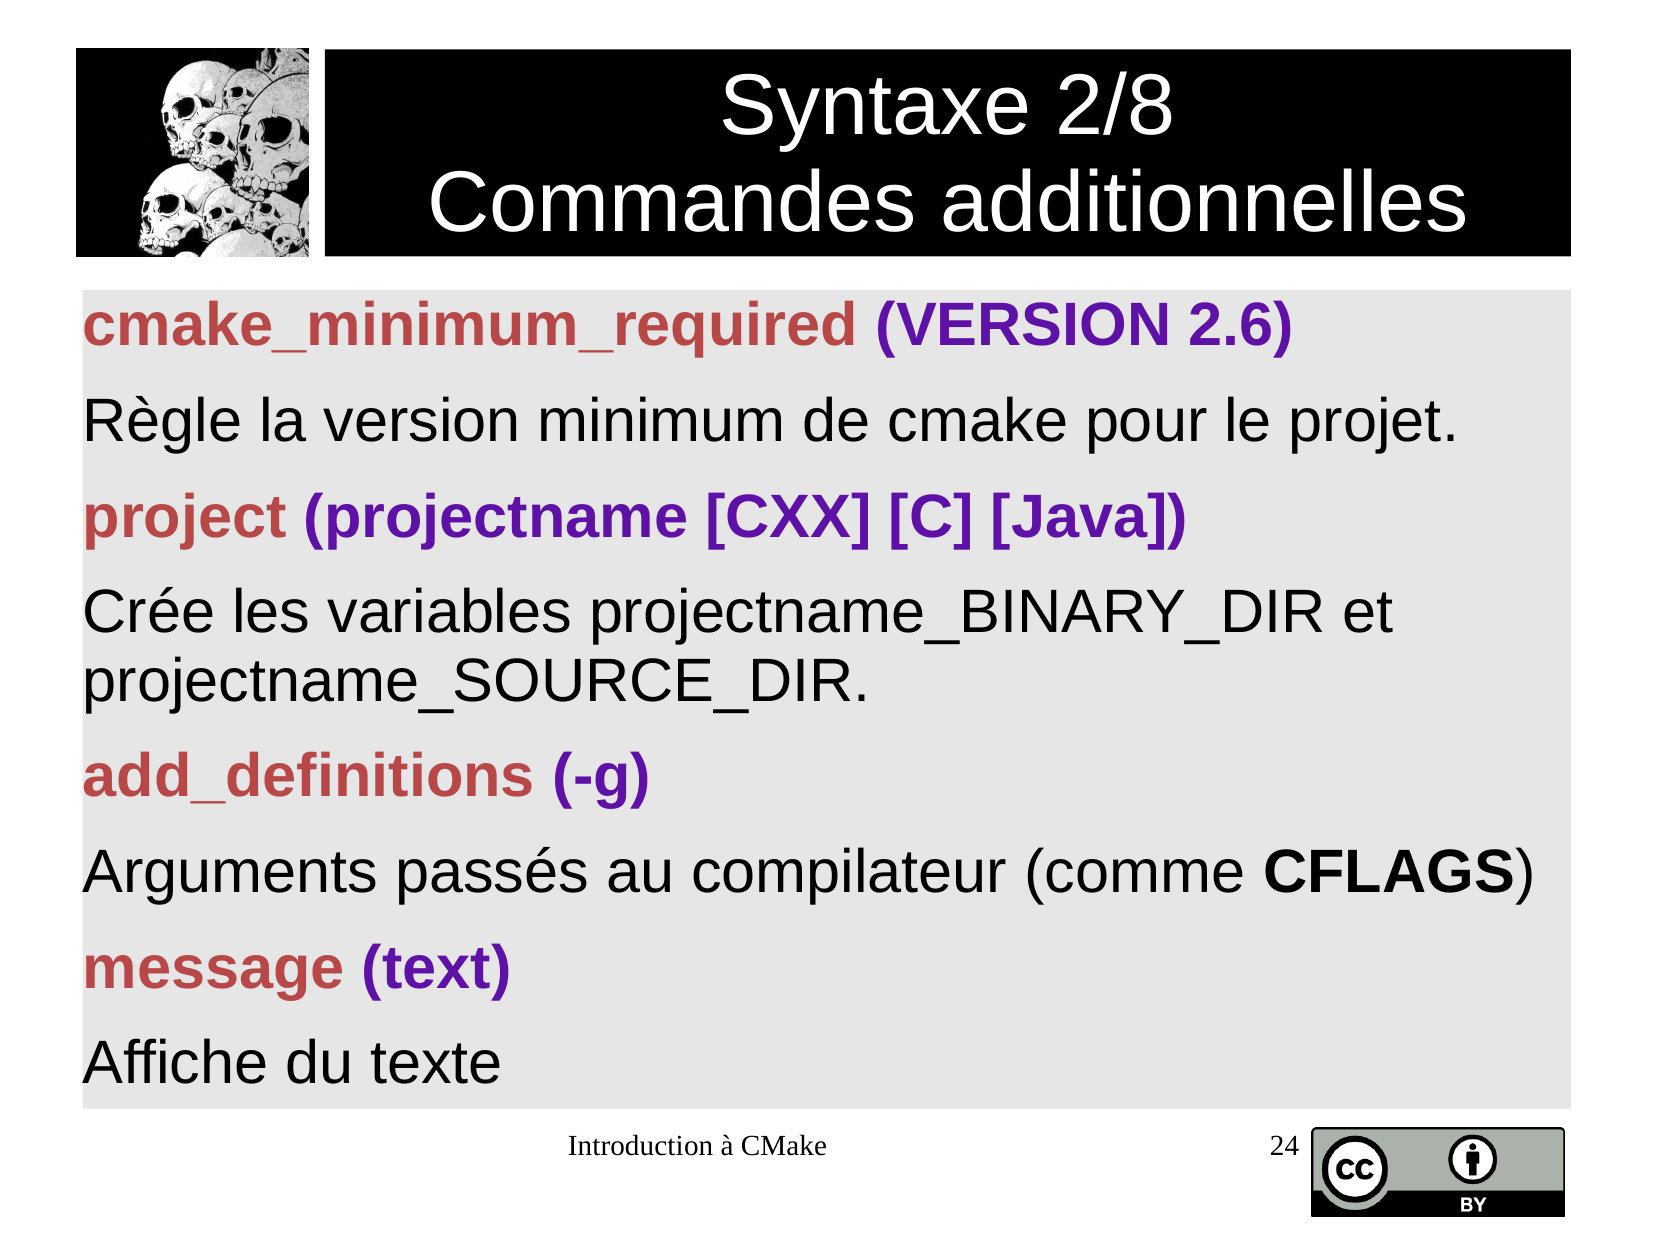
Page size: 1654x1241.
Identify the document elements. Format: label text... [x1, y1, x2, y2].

title Syntaxe 2/8 Commandes additionnelles [324, 49, 1571, 257]
picture [76, 48, 309, 257]
picture [1311, 1127, 1565, 1217]
list cmake_minimum_required (VERSION 2.6) Règle la version minimum de cmake pour le projet. project (projectname [CXX] [C] [Java]) Crée les variables projectname_BINARY_DIR et projectname_SOURCE_DIR. add_definitions (-g) Arguments passés au compilateur (comme CFLAGS) message (text) Affiche du texte [82, 290, 1571, 1109]
